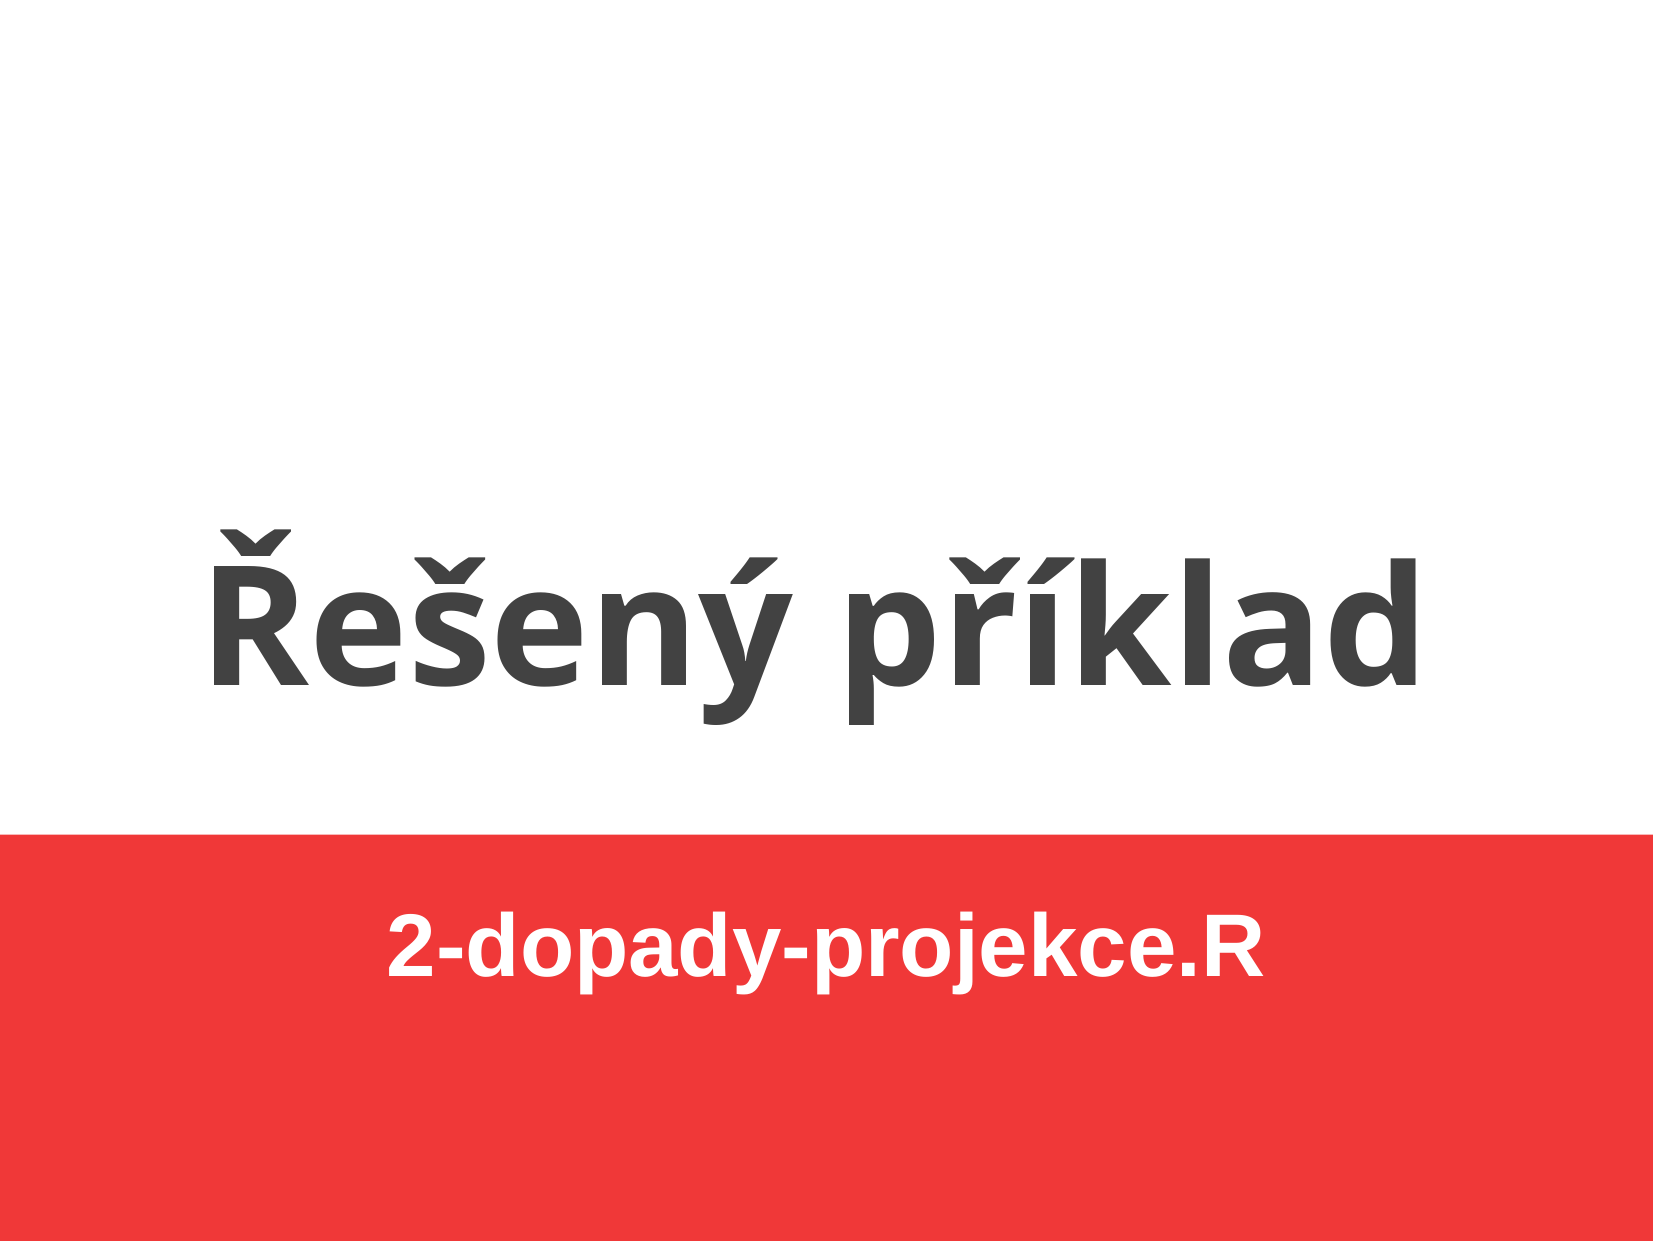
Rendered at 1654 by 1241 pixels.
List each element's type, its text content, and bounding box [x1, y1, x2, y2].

subtitle 2-dopady-projekce.R [82, 881, 1571, 1010]
title Řešený příklad [70, 430, 1559, 812]
